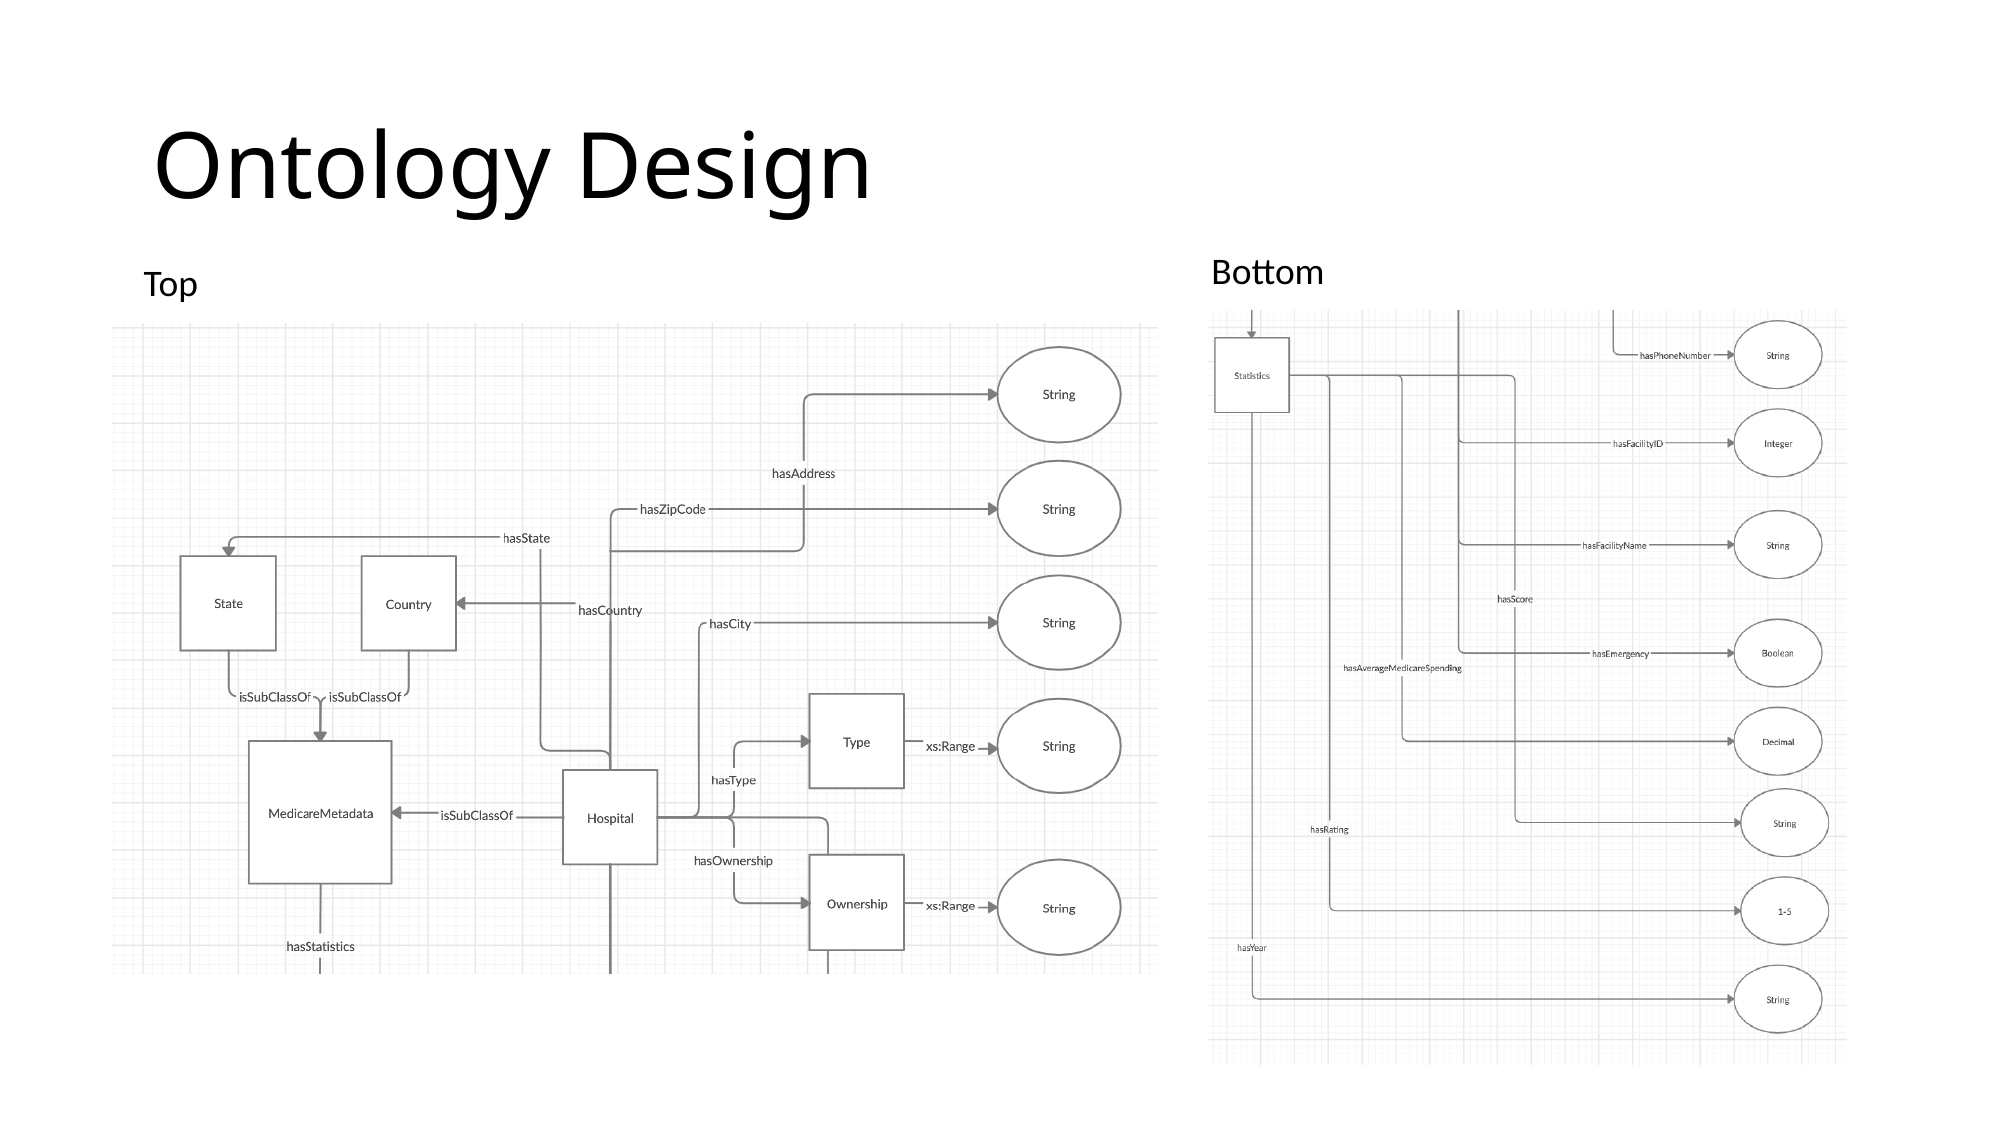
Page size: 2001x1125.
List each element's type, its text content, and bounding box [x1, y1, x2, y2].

picture [1208, 310, 1847, 1065]
text_box Bottom [1196, 239, 1647, 300]
picture [112, 324, 1158, 974]
text_box Top [128, 251, 579, 312]
title Ontology Design [137, 59, 1863, 278]
